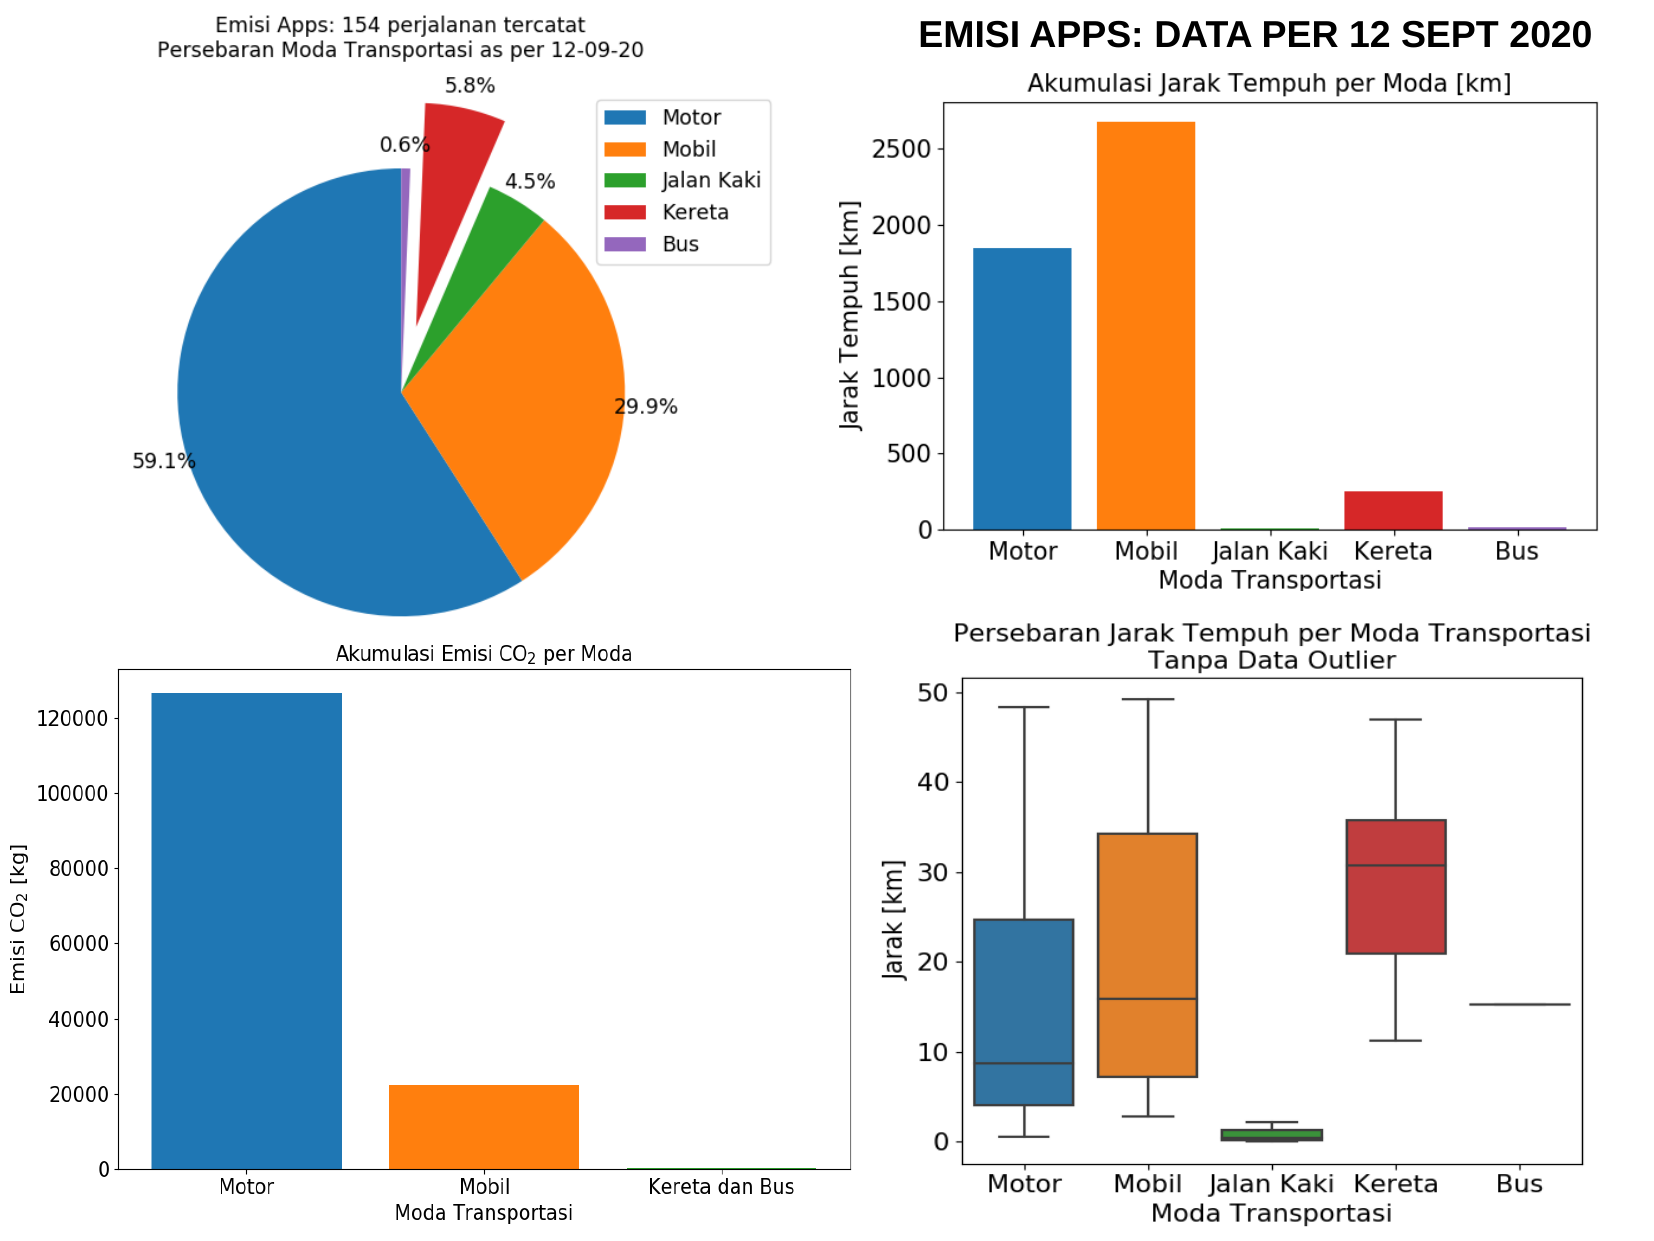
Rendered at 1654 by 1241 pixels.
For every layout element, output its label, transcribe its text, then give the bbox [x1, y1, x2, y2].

picture [838, 36, 1620, 591]
text_box EMISI APPS: DATA PER 12 SEPT 2020 [903, 5, 1654, 105]
picture [0, 5, 1601, 1241]
